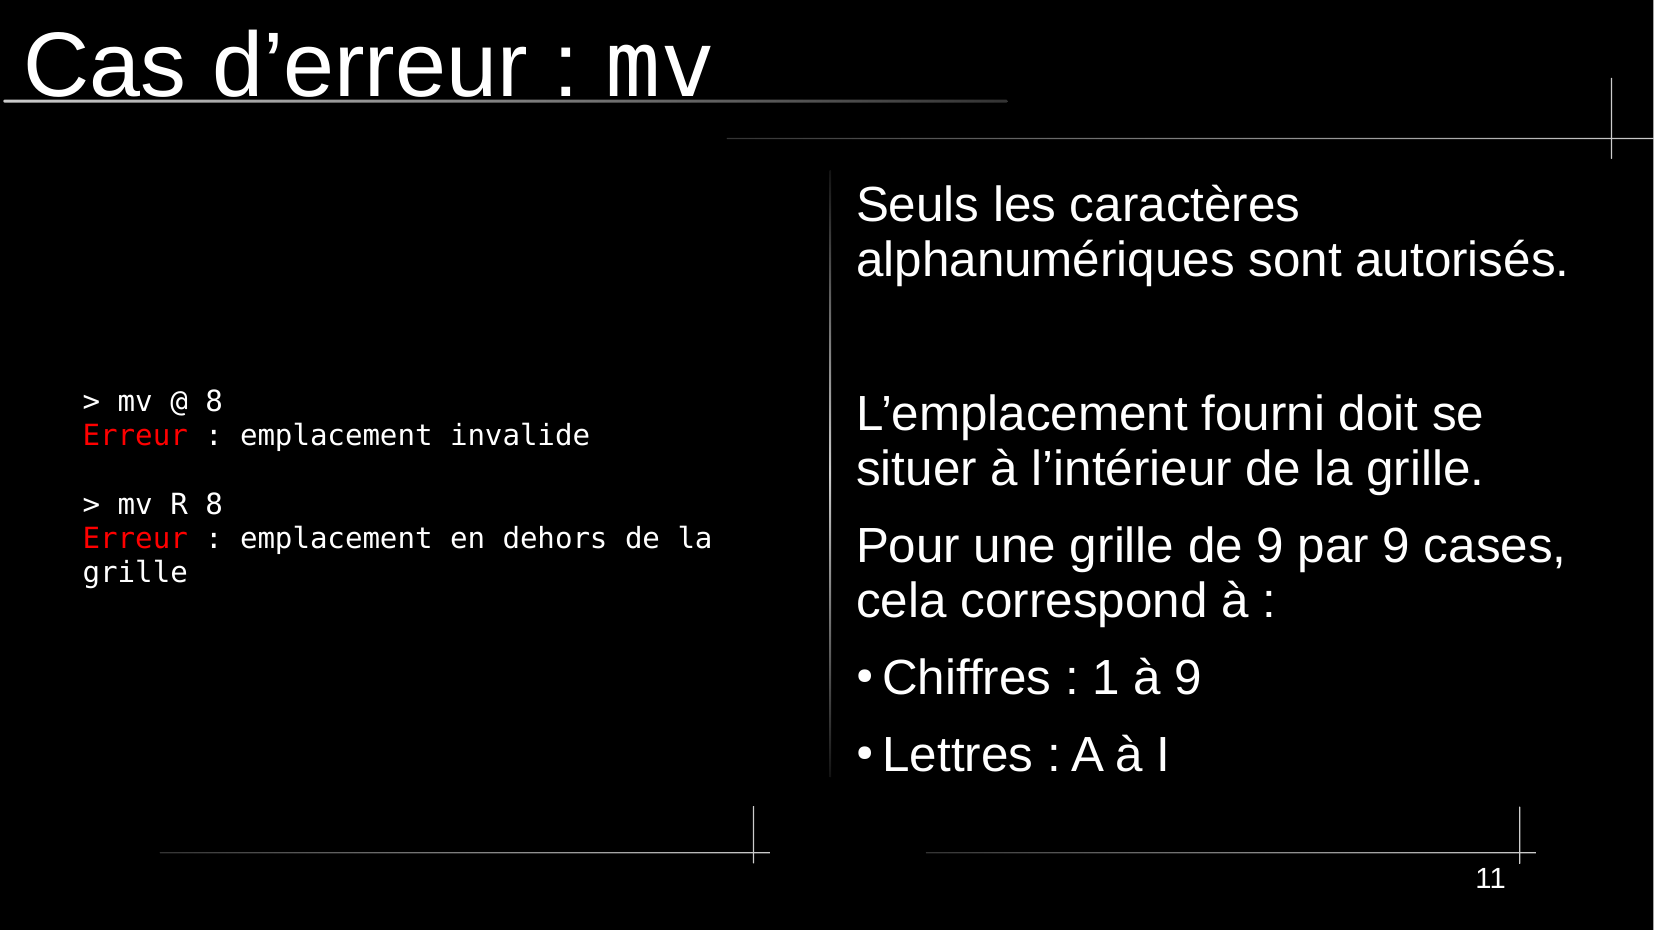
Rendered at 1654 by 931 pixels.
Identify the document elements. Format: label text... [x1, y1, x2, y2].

list > mv @ 8 Erreur : emplacement invalide > mv R 8 Erreur : emplacement en dehors de la grille [82, 147, 798, 827]
list Seuls les caractères alphanumériques sont autorisés. L’emplacement fourni doit se situer à l’intérieur de la grille. Pour une grille de 9 par 9 cases, cela correspond à : Chiffres : 1 à 9 Lettres : A à I [856, 177, 1572, 827]
title Cas d’erreur : mv [23, 11, 1589, 119]
